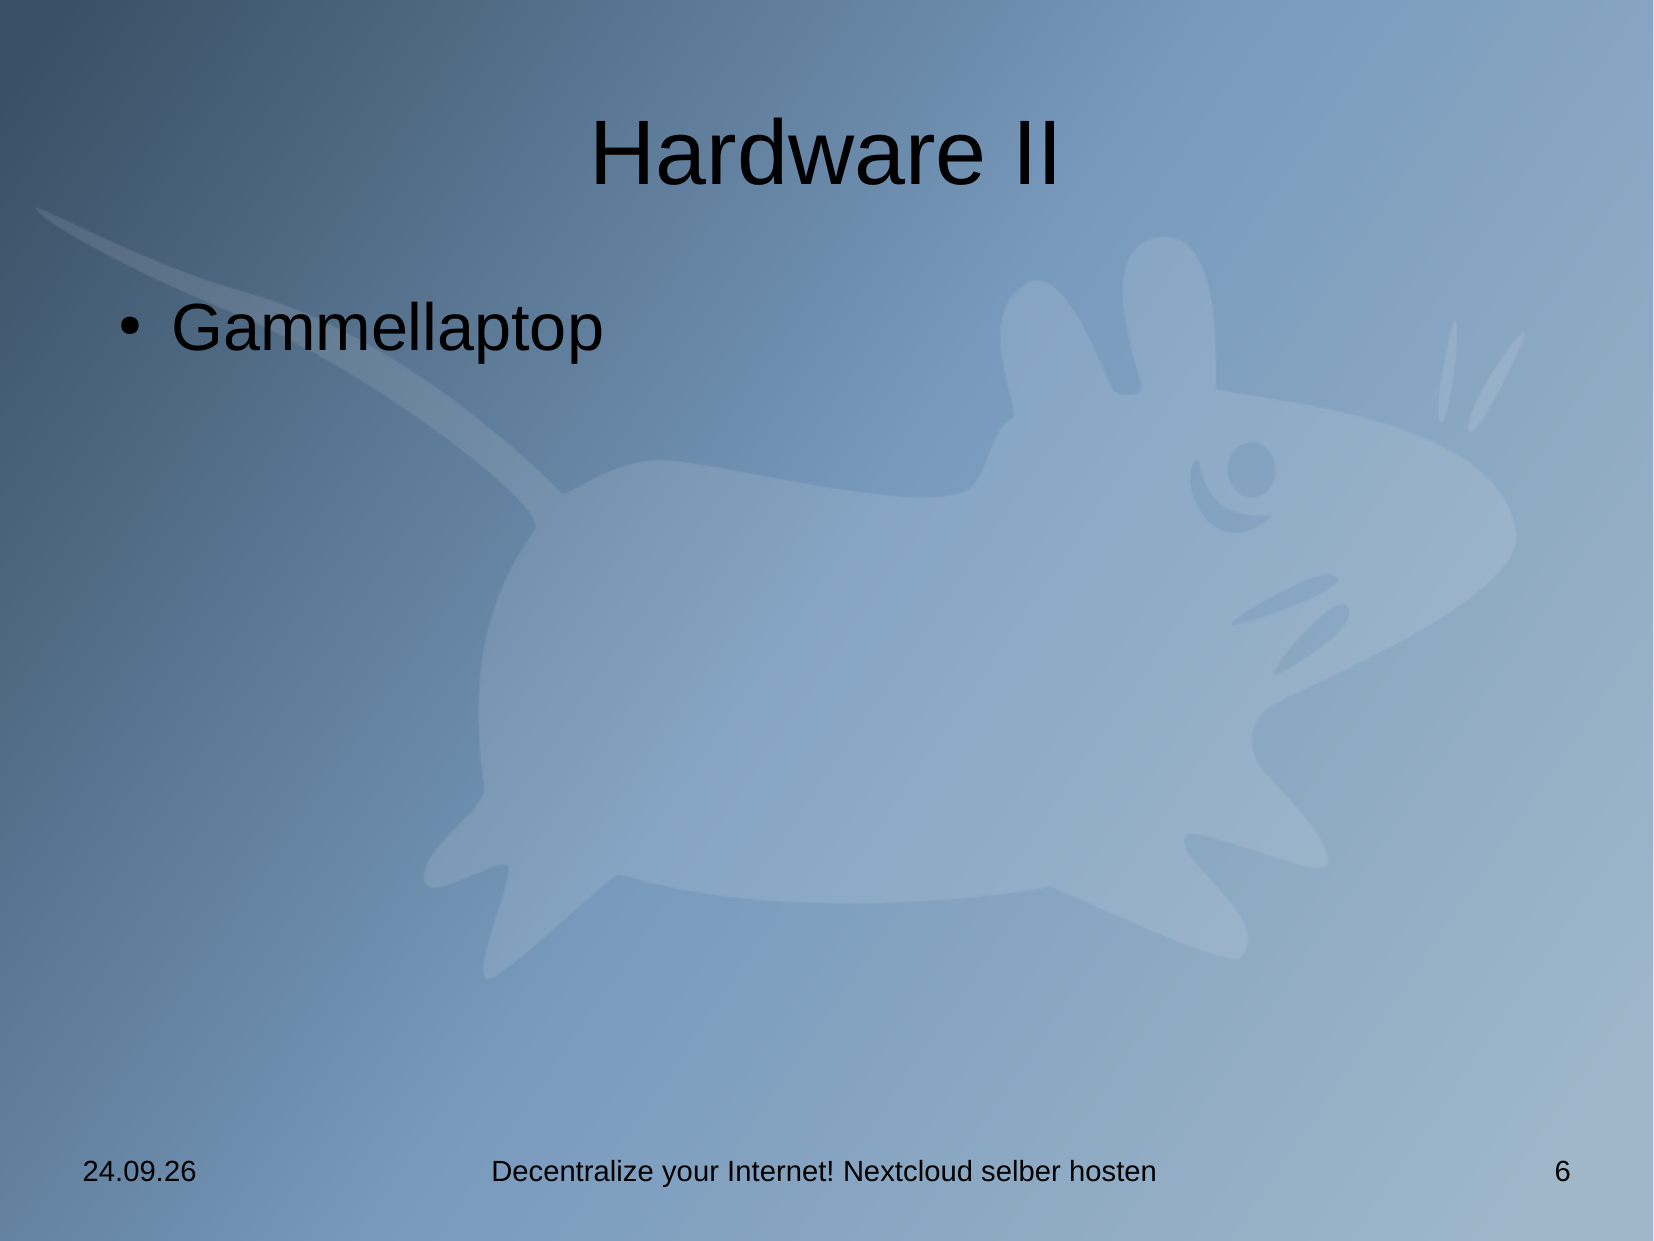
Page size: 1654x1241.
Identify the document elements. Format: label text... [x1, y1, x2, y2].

list Gammellaptop [82, 290, 1571, 824]
picture [0, 0, 1654, 1241]
title Hardware II [82, 49, 1571, 257]
